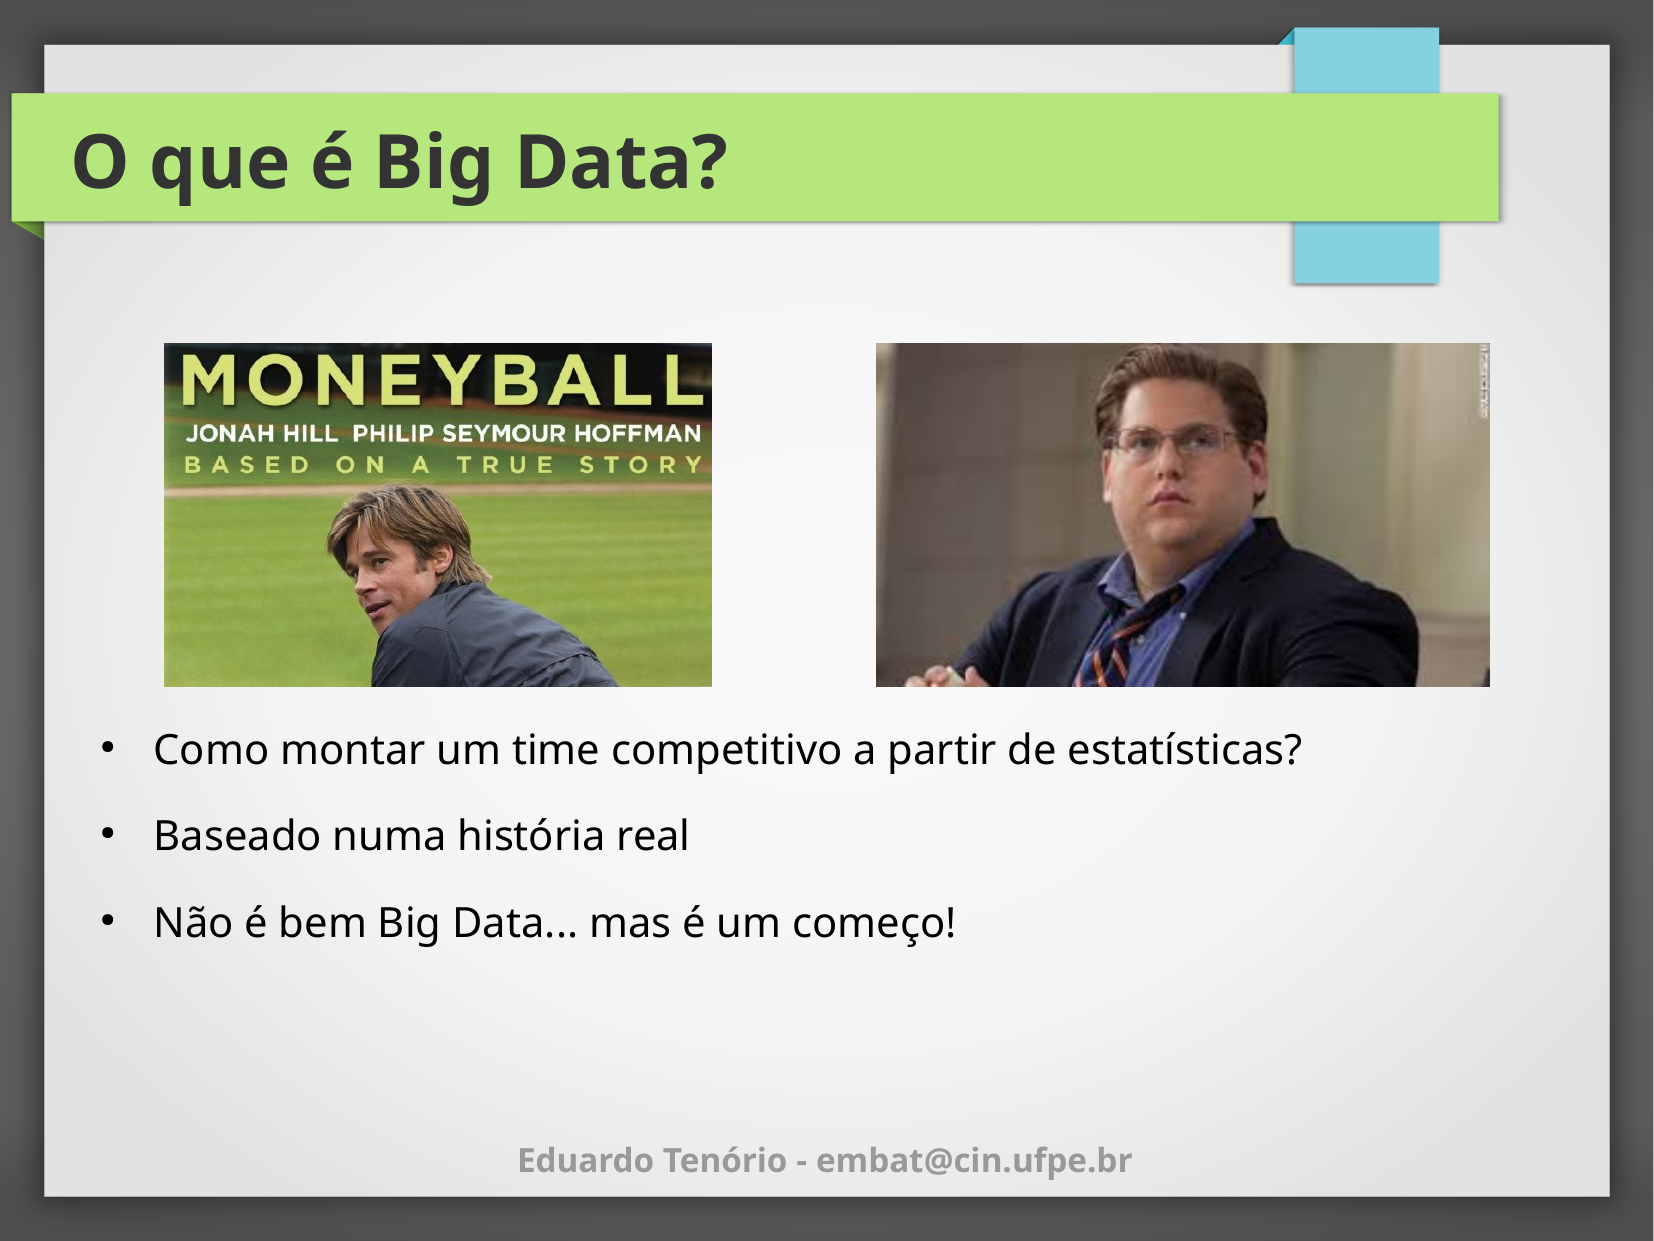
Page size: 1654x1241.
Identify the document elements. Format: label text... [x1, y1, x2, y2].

text_box Eduardo Tenório - embat@cin.ufpe.br [45, 1130, 1606, 1201]
list Como montar um time competitivo a partir de estatísticas? Baseado numa história real Não é bem Big Data... mas é um começo! [82, 719, 1538, 1063]
picture [0, 0, 1654, 1241]
title O que é Big Data? [70, 97, 1229, 221]
